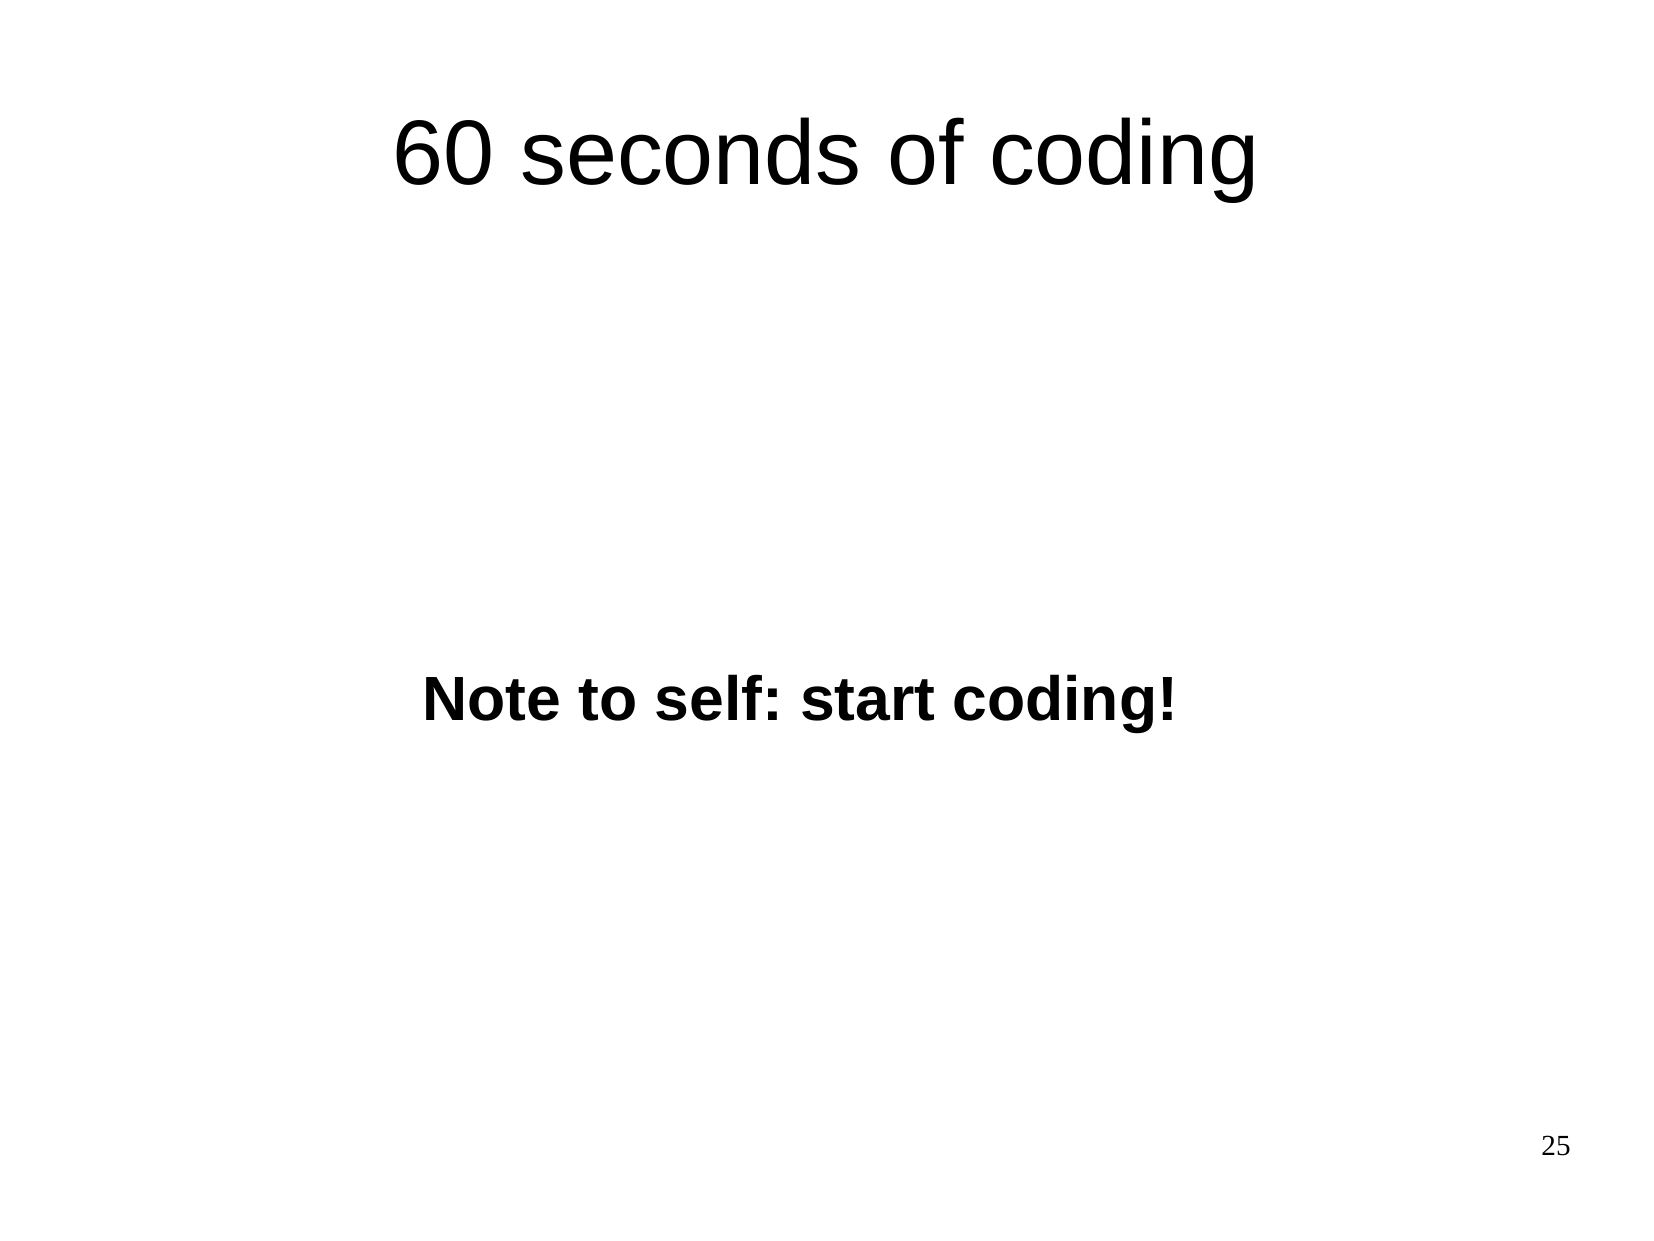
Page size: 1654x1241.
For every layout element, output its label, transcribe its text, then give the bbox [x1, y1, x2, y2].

text_box Note to self: start coding! [407, 656, 1317, 1241]
title 60 seconds of coding [82, 49, 1571, 257]
